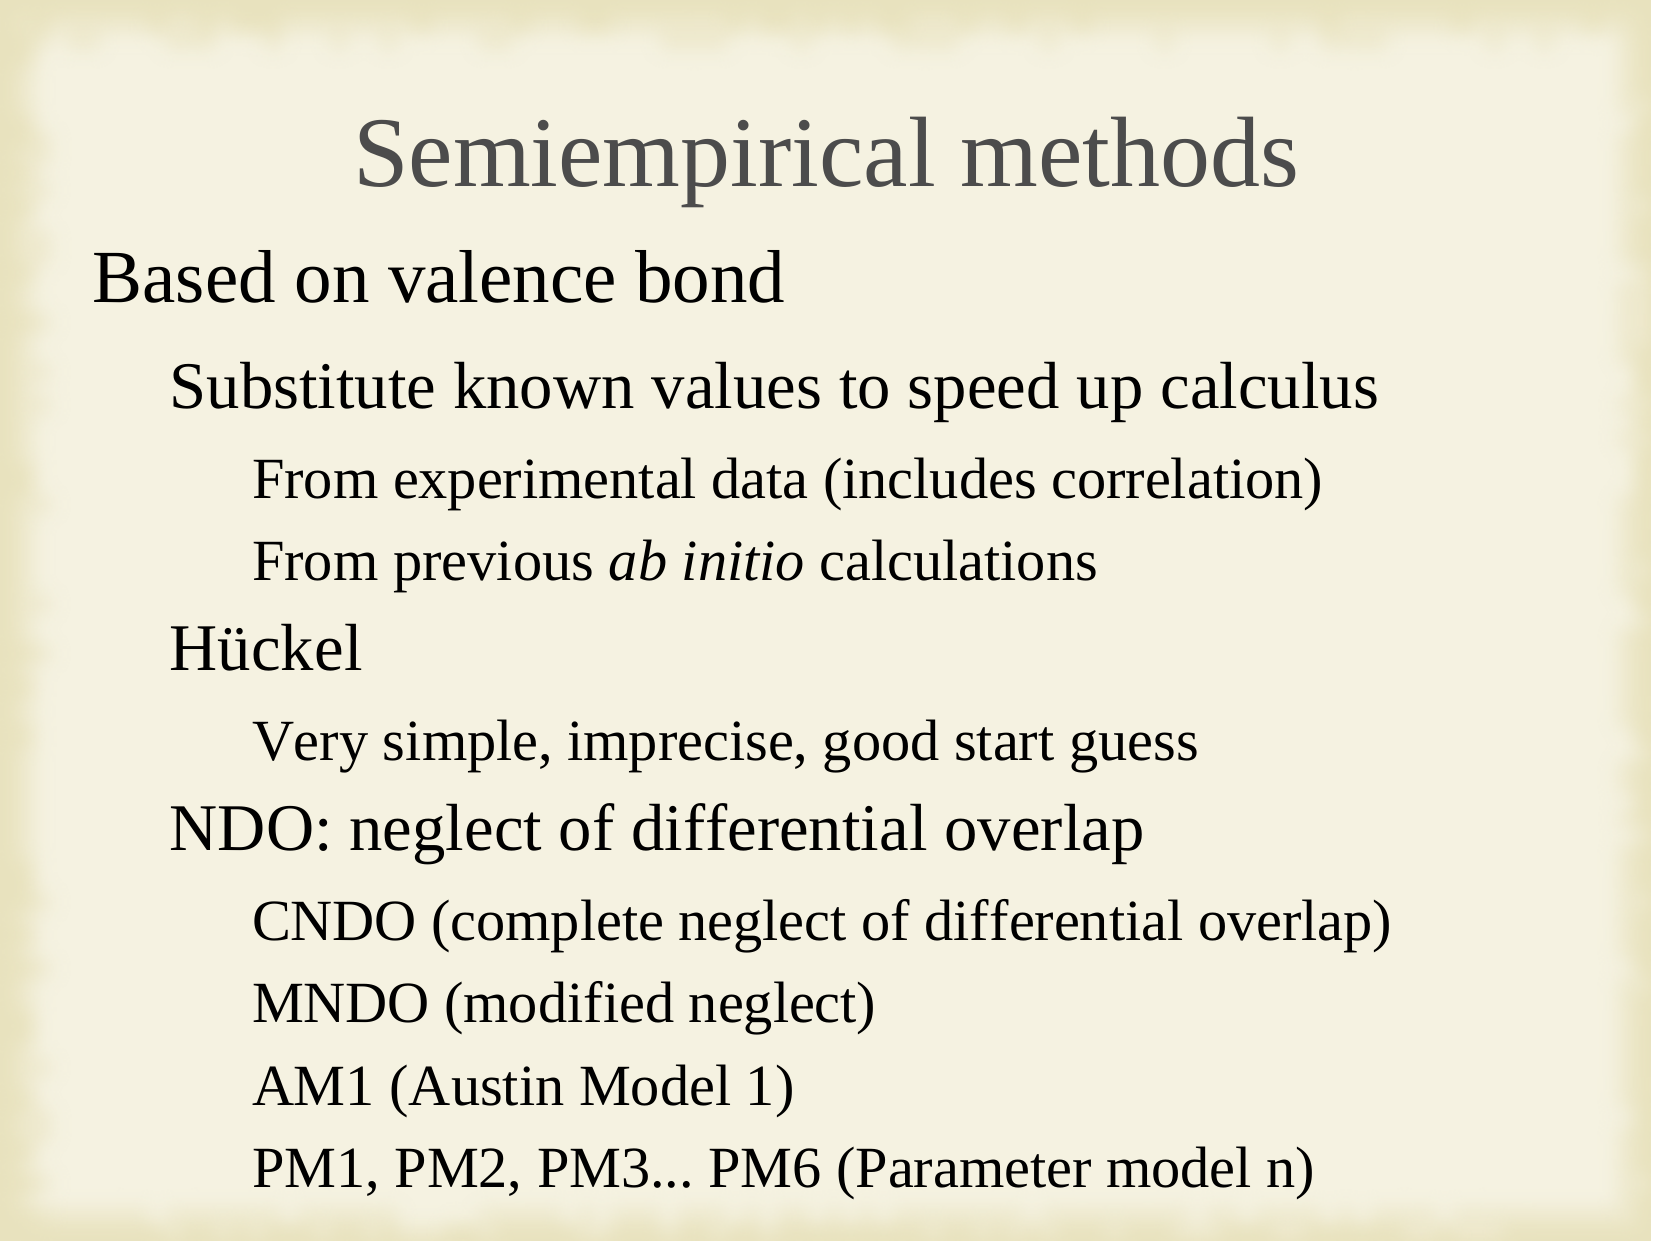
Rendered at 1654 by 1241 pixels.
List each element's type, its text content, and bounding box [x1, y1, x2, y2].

picture [0, 0, 1651, 1241]
title Semiempirical methods [82, 49, 1571, 257]
list Based on valence bond Substitute known values to speed up calculus From experimental data (includes correlation) From previous ab initio calculations Hückel Very simple, imprecise, good start guess NDO: neglect of differential overlap CNDO (complete neglect of differential overlap) MNDO (modified neglect) AM1 (Austin Model 1) PM1, PM2, PM3... PM6 (Parameter model n) [75, 236, 1564, 1201]
